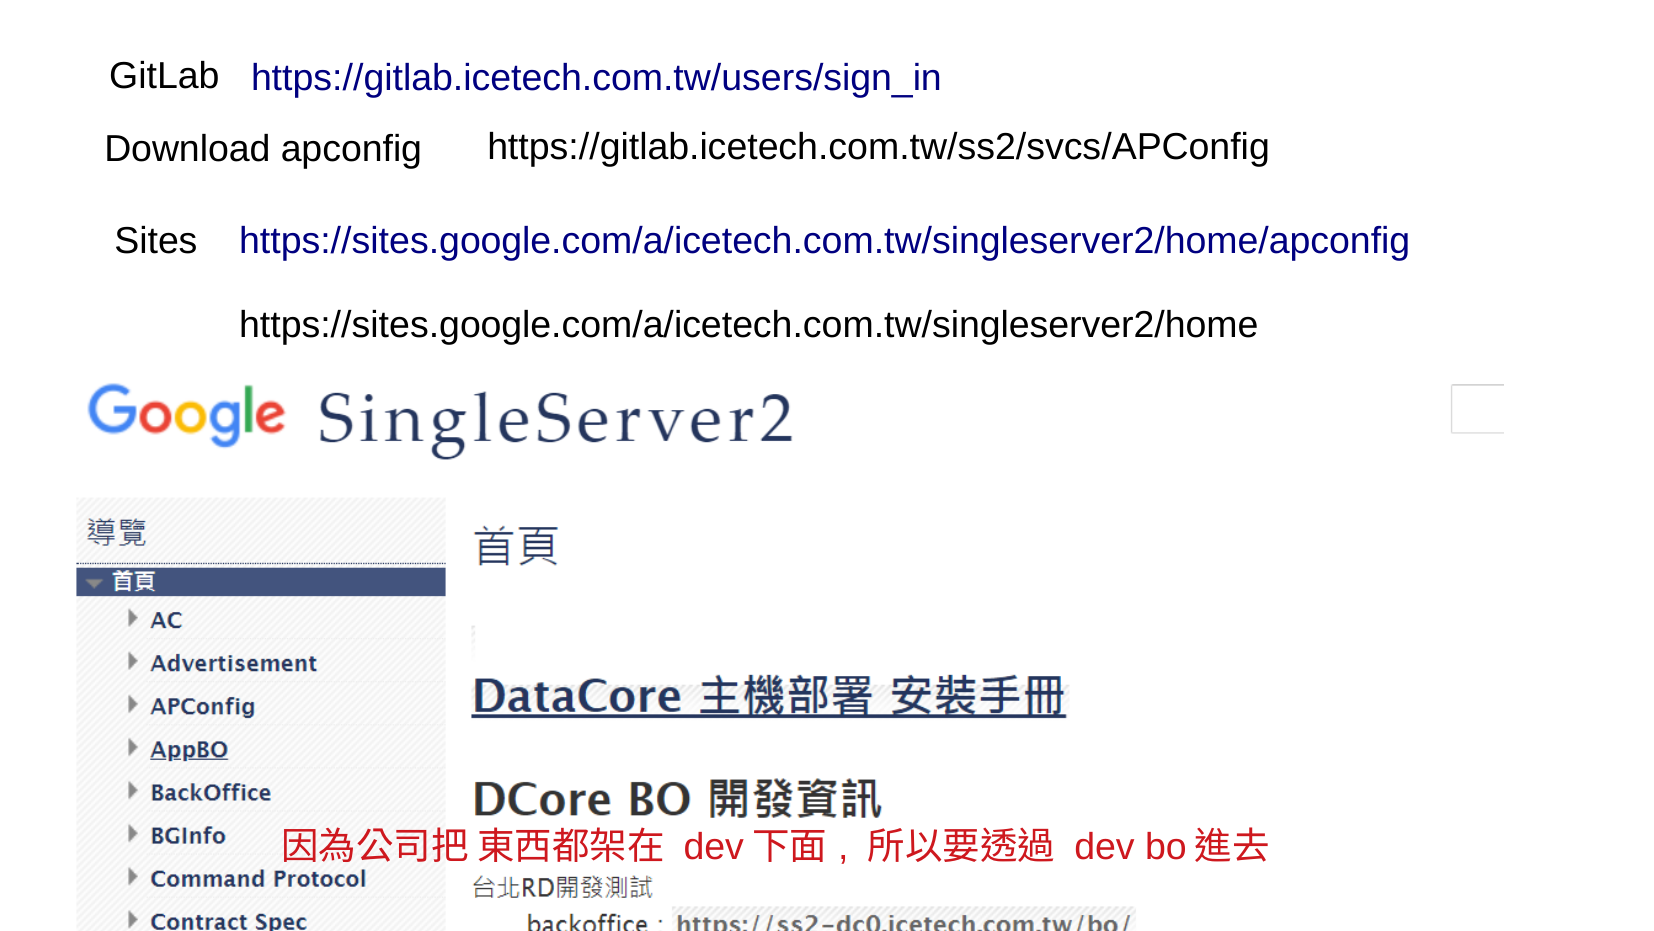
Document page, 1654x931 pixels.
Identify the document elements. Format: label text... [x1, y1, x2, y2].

text_box https://gitlab.icetech.com.tw/users/sign_in [236, 49, 957, 107]
text_box Sites [99, 212, 213, 320]
text_box GitLab [94, 47, 245, 105]
picture [47, 377, 1504, 931]
text_box Download apconfig [89, 120, 438, 178]
text_box https://gitlab.icetech.com.tw/ss2/svcs/APConfig [472, 118, 1286, 175]
text_box https://sites.google.com/a/icetech.com.tw/singleserver2/home/apconfig https://sites.google.com/a/icetech.com.tw/singleserver2/home [224, 212, 1426, 362]
